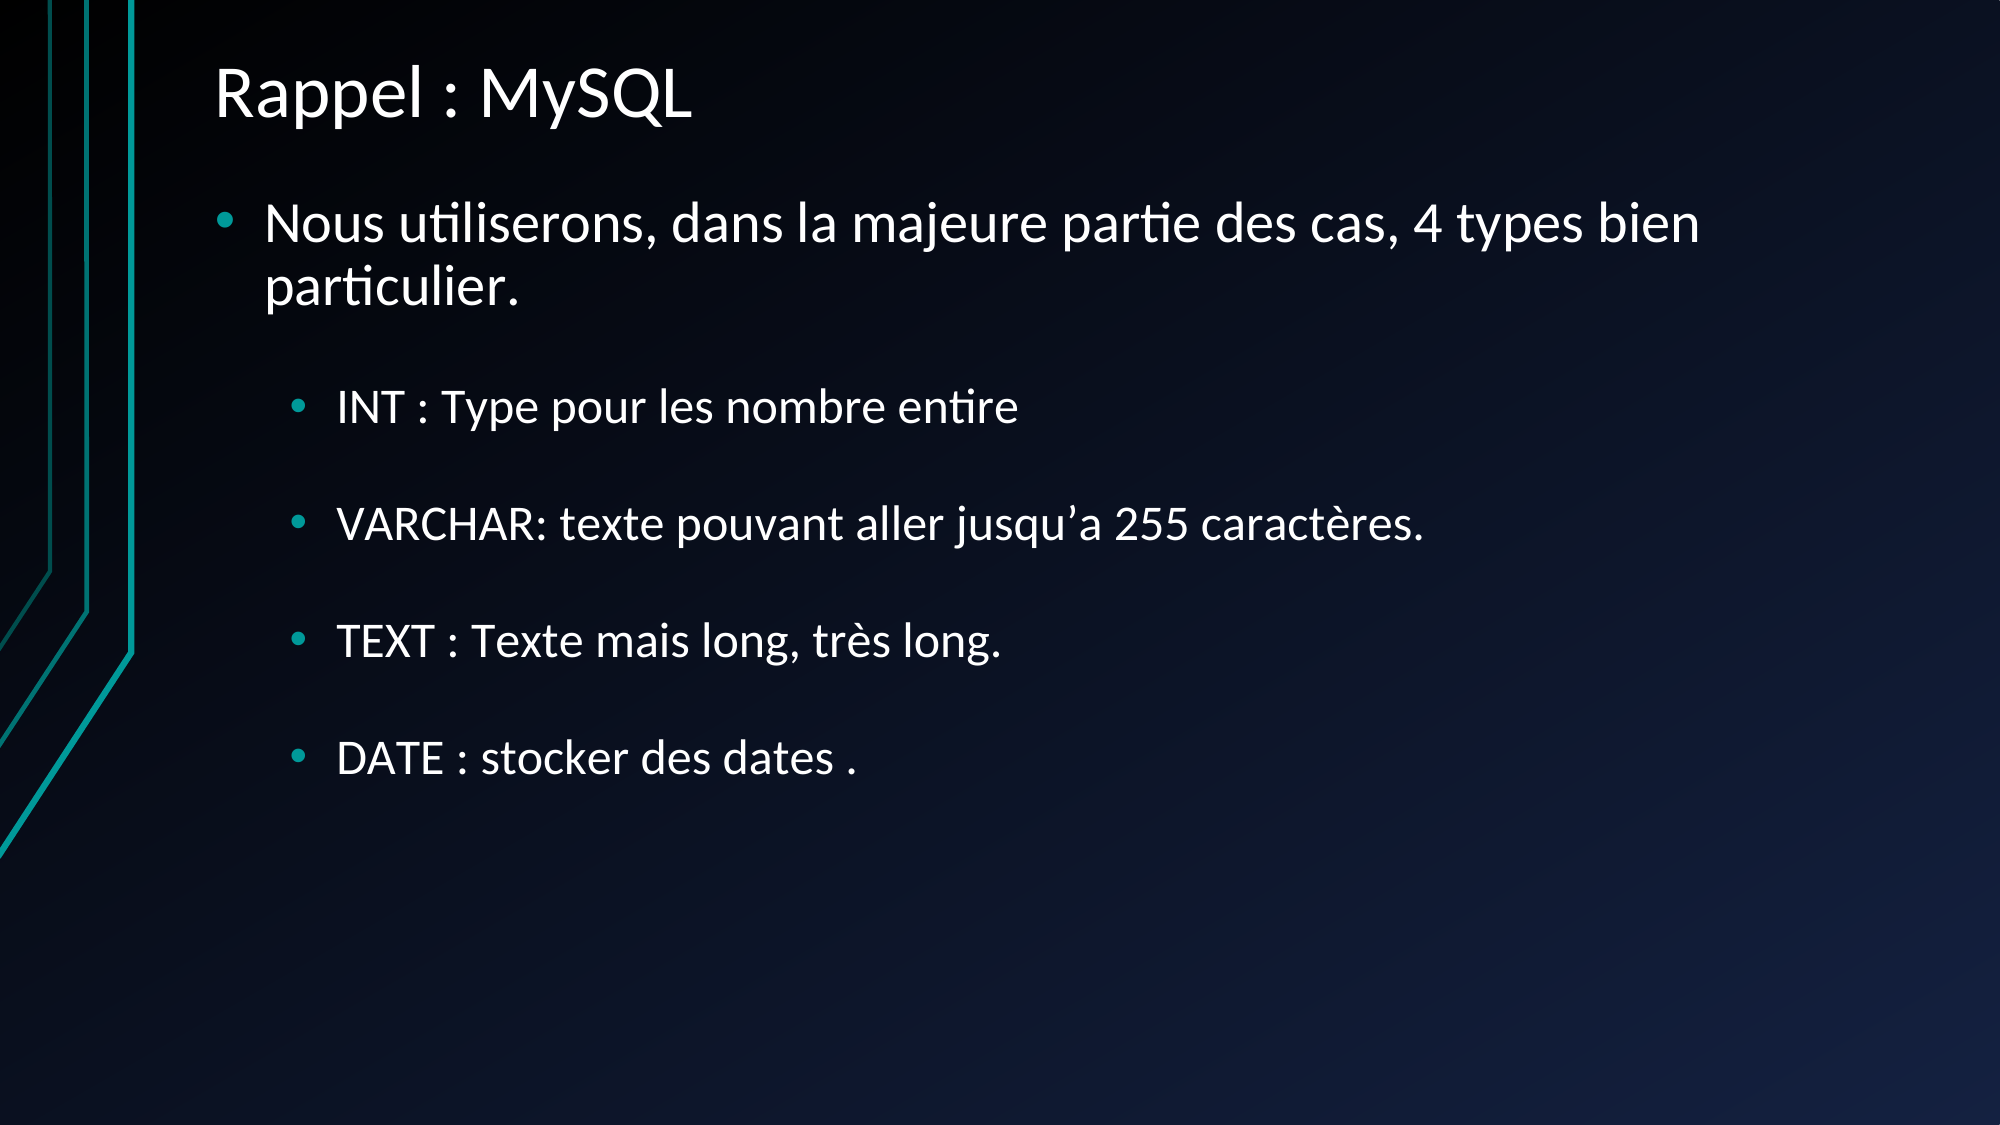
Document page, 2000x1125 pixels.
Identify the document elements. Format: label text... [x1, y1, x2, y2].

text_box Nous utiliserons, dans la majeure partie des cas, 4 types bien particulier. INT : Type pour les nombre entire VARCHAR: texte pouvant aller jusqu’a 255 caractères. TEXT : Texte mais long, très long. DATE : stocker des dates . [199, 184, 1957, 965]
text_box Rappel : MySQL [200, 45, 1900, 138]
